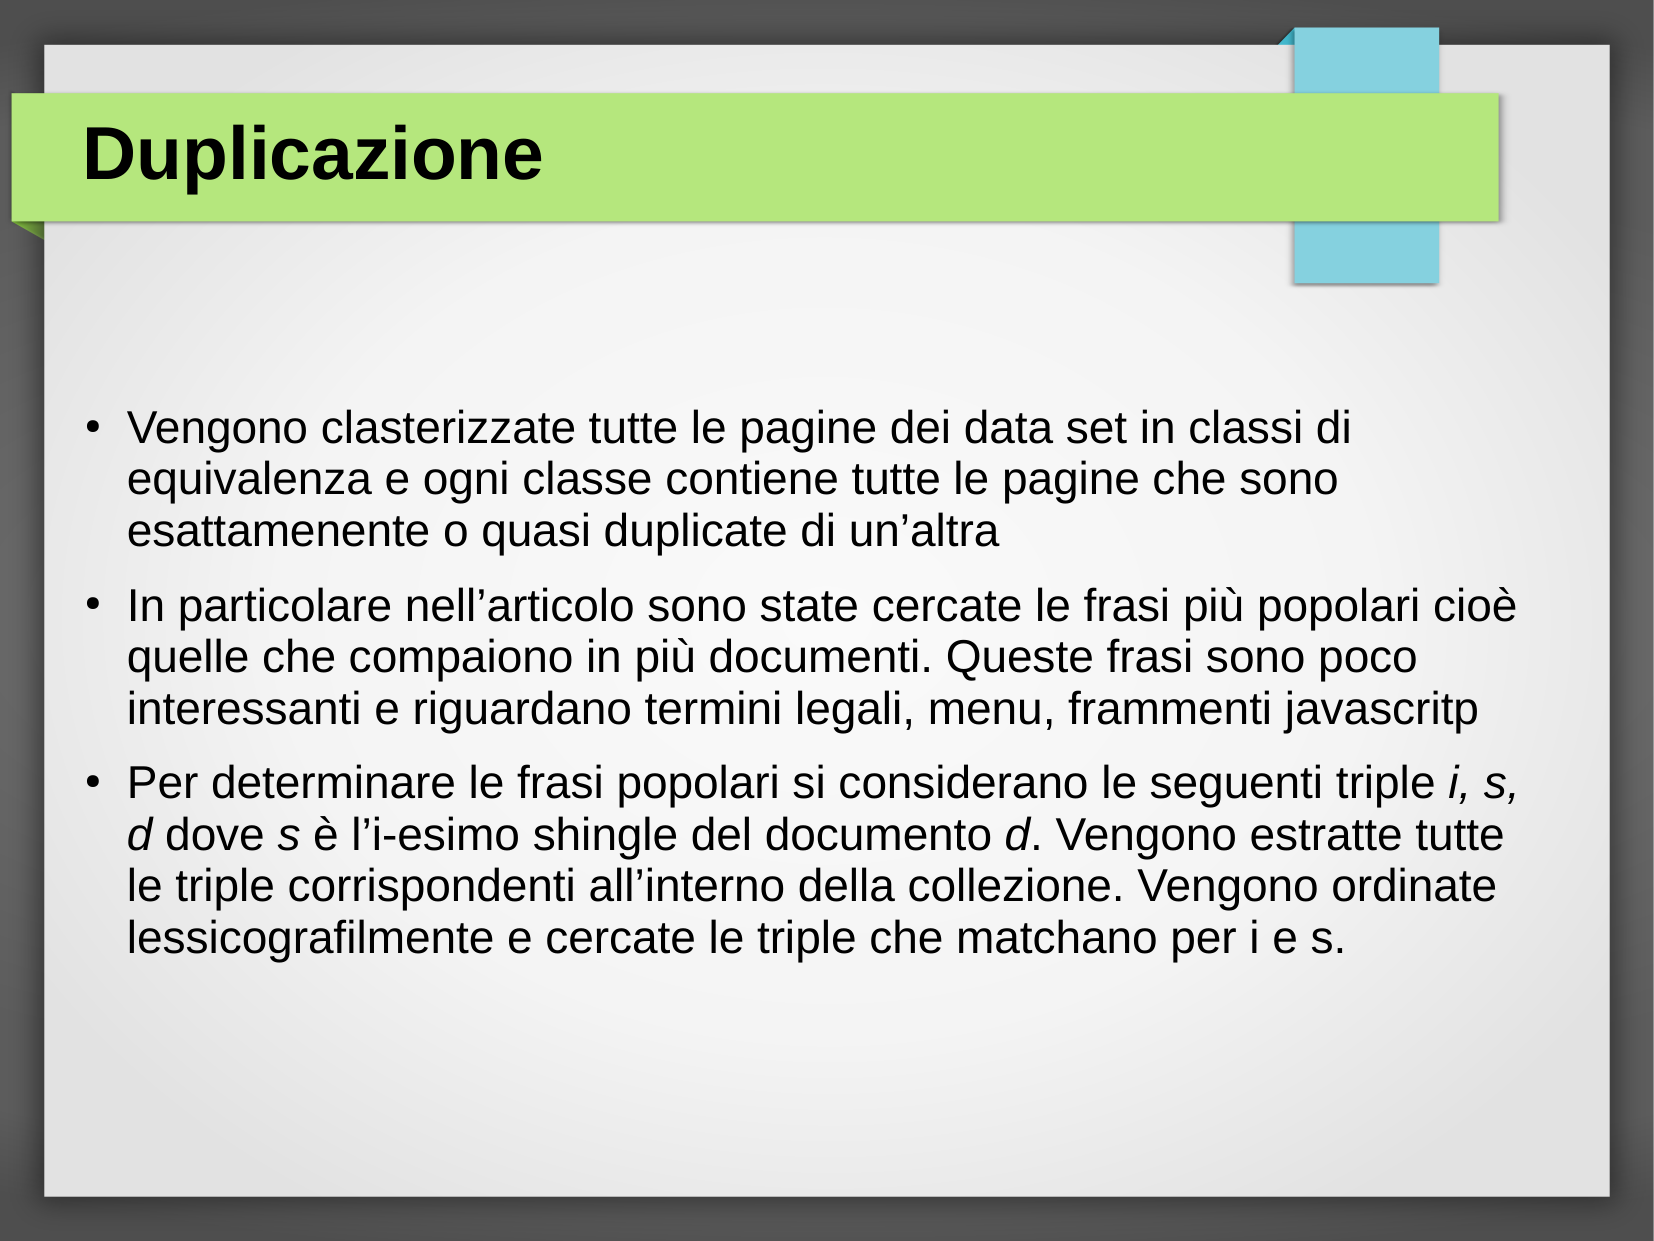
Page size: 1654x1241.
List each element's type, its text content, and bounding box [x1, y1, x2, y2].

picture [0, 0, 1654, 1241]
list Vengono clasterizzate tutte le pagine dei data set in classi di equivalenza e ogni classe contiene tutte le pagine che sono esattamenente o quasi duplicate di un’altra In particolare nell’articolo sono state cercate le frasi più popolari cioè quelle che compaiono in più documenti. Queste frasi sono poco interessanti e riguardano termini legali, menu, frammenti javascritp Per determinare le frasi popolari si considerano le seguenti triple i, s, d dove s è l’i-esimo shingle del documento d. Vengono estratte tutte le triple corrispondenti all’interno della collezione. Vengono ordinate lessicografilmente e cercate le triple che matchano per i e s. [70, 401, 1548, 1040]
title Duplicazione [82, 94, 1264, 213]
